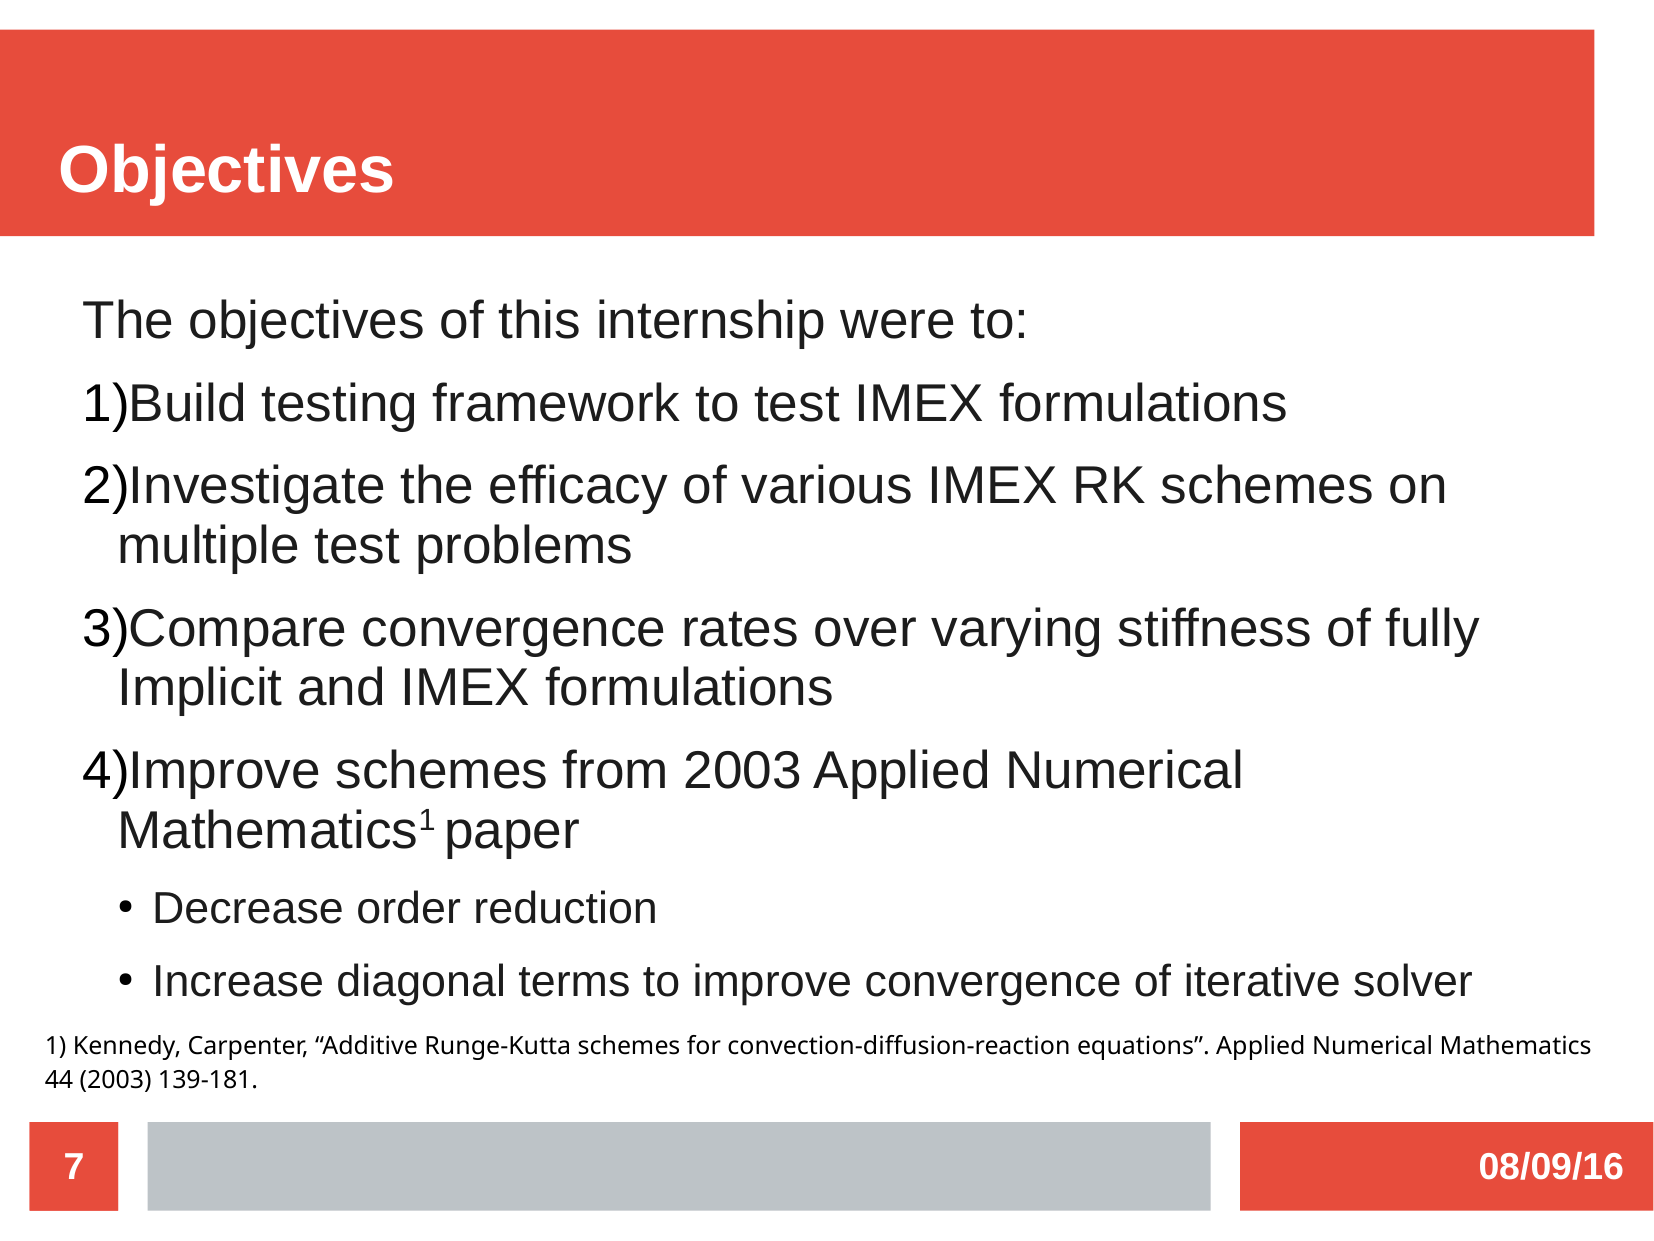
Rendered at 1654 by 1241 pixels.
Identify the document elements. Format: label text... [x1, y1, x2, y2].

title Objectives [59, 59, 1595, 207]
text_box 1) Kennedy, Carpenter, “Additive Runge-Kutta schemes for convection-diffusion-reaction equations”. Applied Numerical Mathematics 44 (2003) 139-181. [30, 1020, 1636, 1109]
list The objectives of this internship were to: Build testing framework to test IMEX formulations Investigate the efficacy of various IMEX RK schemes on multiple test problems Compare convergence rates over varying stiffness of fully Implicit and IMEX formulations Improve schemes from 2003 Applied Numerical Mathematics1 paper Decrease order reduction Increase diagonal terms to improve convergence of iterative solver [82, 290, 1571, 1010]
